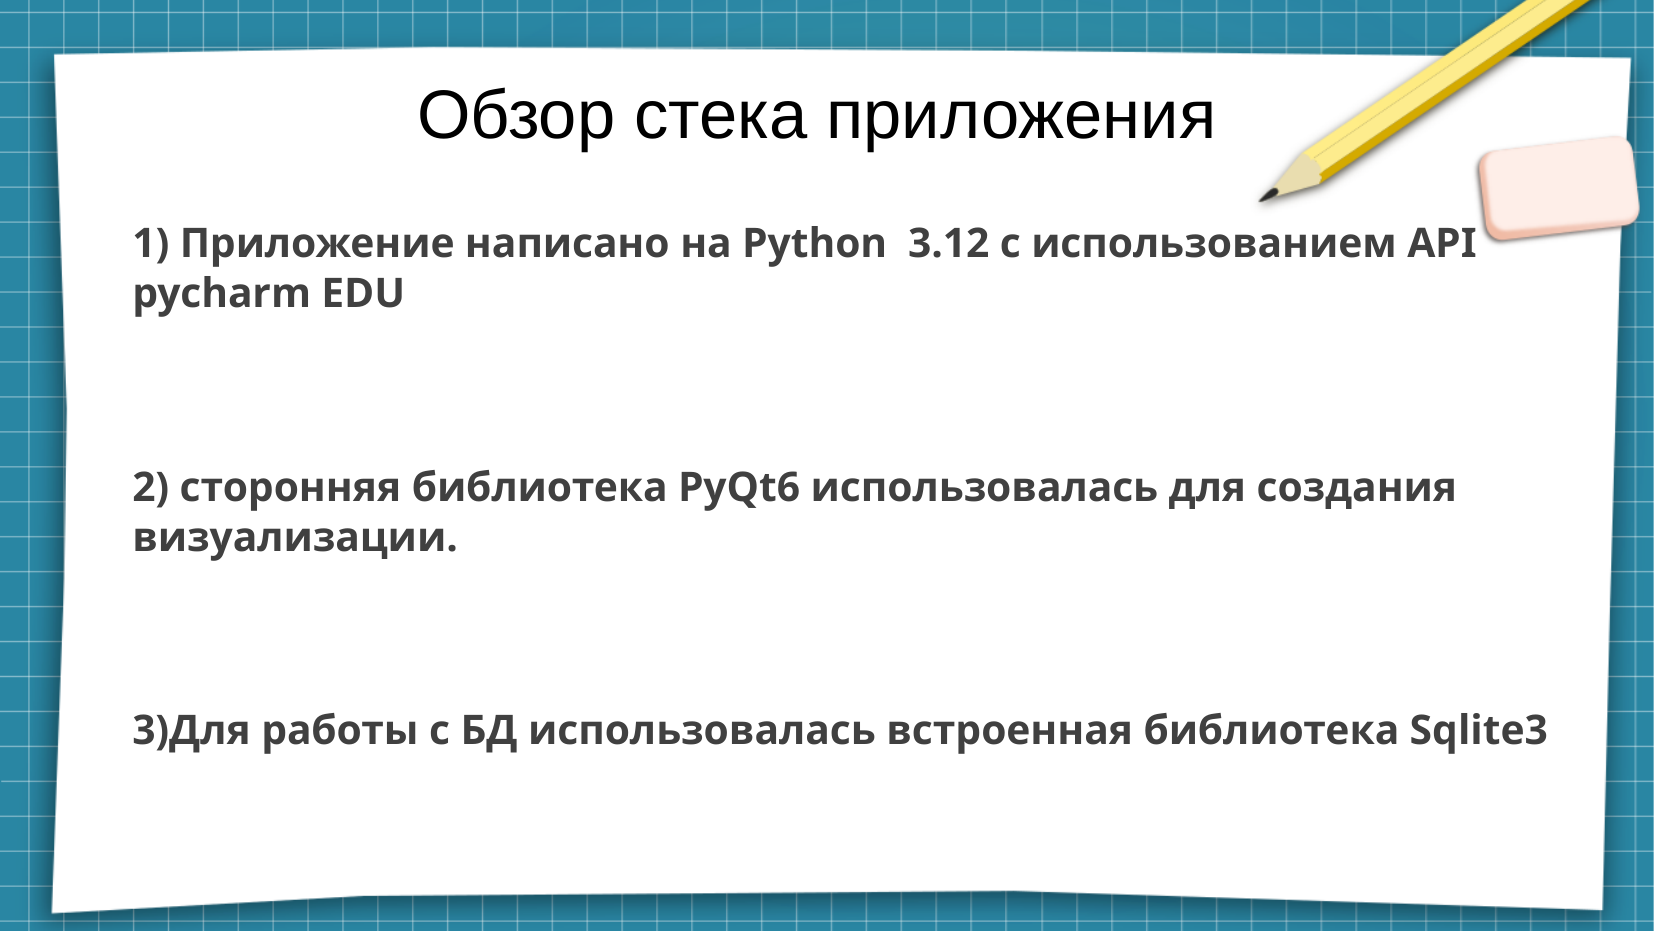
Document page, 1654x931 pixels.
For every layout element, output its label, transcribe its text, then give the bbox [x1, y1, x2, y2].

title Обзор стека приложения [82, 37, 1571, 193]
list 1) Приложение написано на Python 3.12 с использованием API pycharm EDU 2) сторонняя библиотека PyQt6 использовалась для создания визуализации. 3)Для работы с БД использовалась встроенная библиотека Sqlite3 [82, 217, 1571, 758]
picture [0, 0, 1654, 931]
